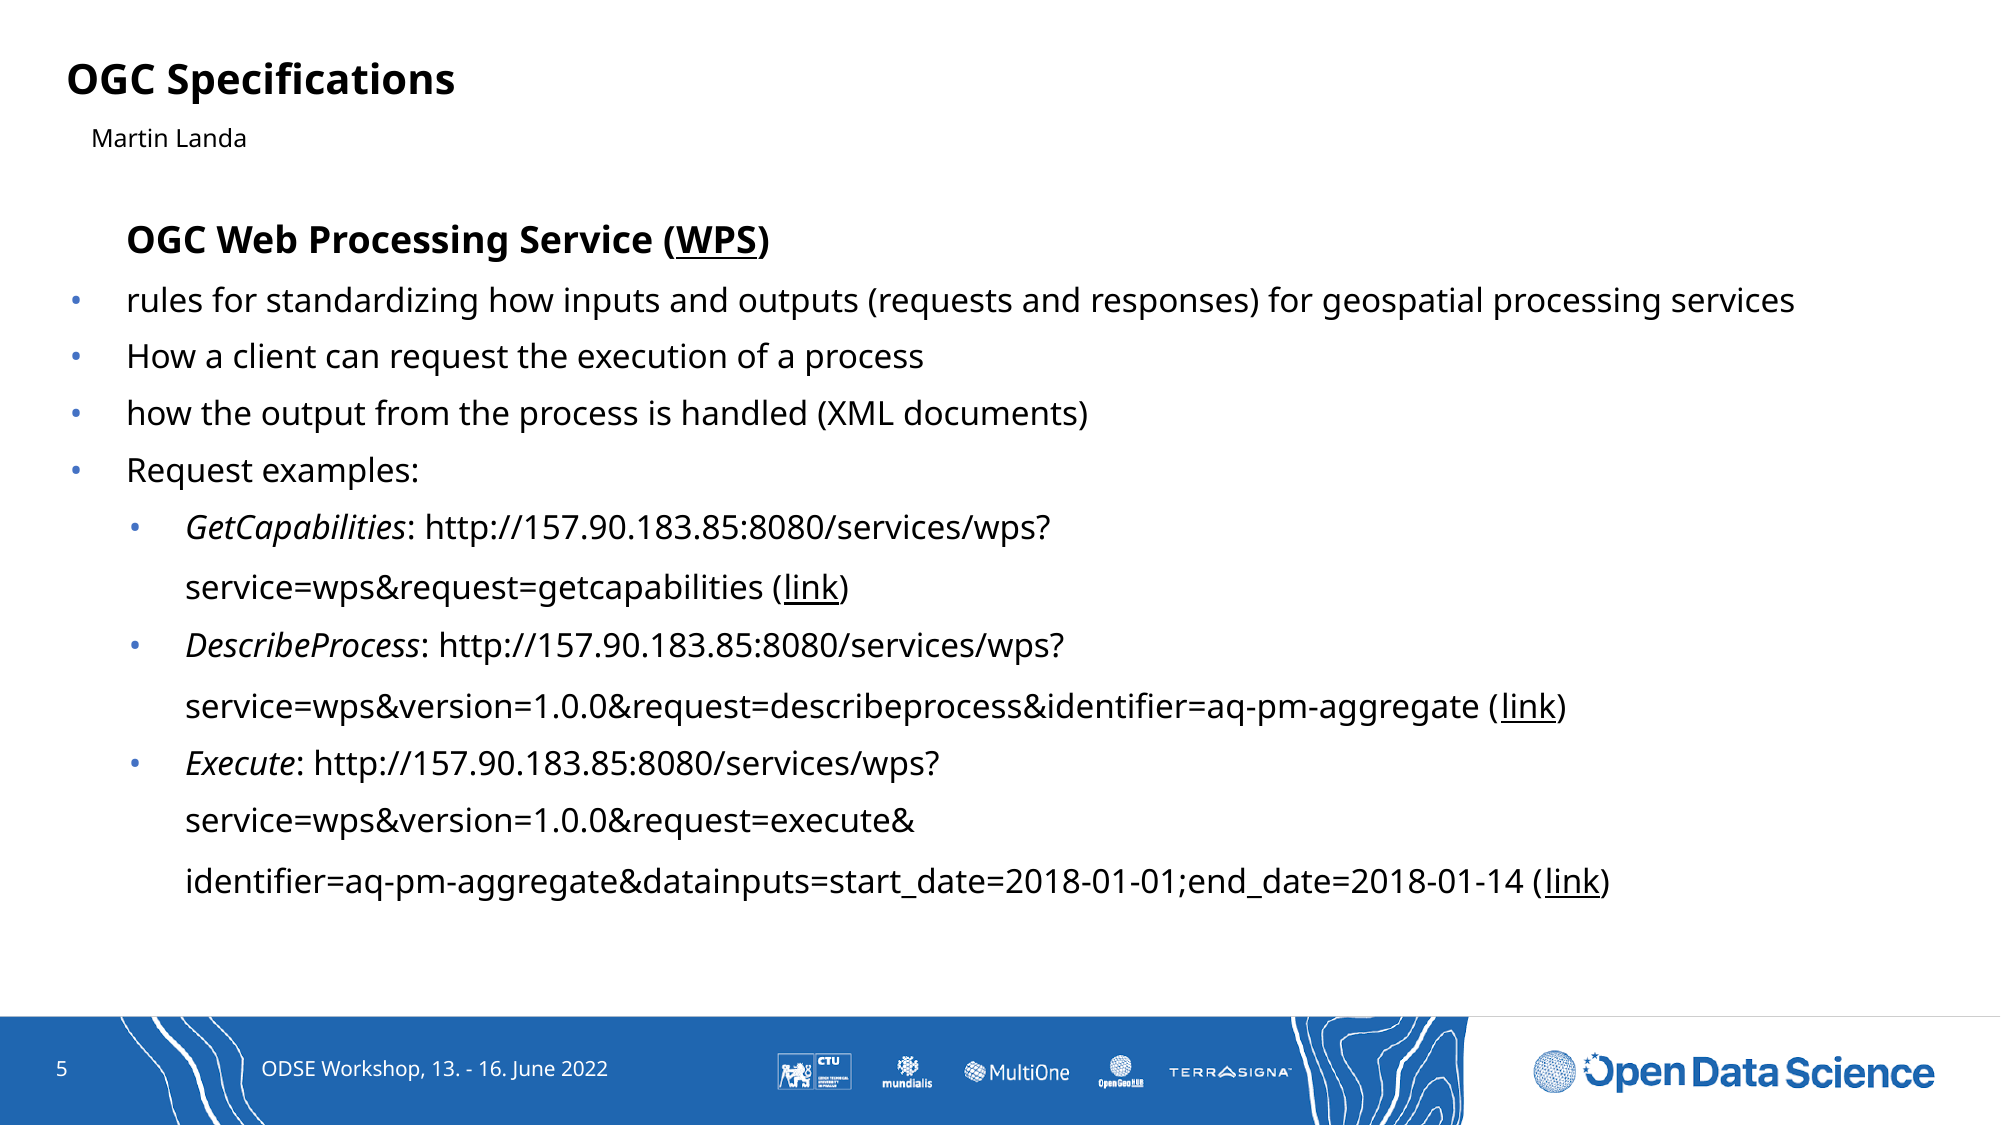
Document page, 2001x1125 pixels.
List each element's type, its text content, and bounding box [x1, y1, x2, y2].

title OGC Specifications [51, 50, 1345, 112]
subtitle Martin Landa [51, 118, 1345, 166]
footer ODSE Workshop, 13. - 16. June 2022 [246, 1047, 777, 1108]
slide_number <number> [40, 1047, 174, 1108]
list OGC Web Processing Service (WPS) rules for standardizing how inputs and outputs (requests and responses) for geospatial processing services How a client can request the execution of a process how the output from the process is handled (XML documents) Request examples: GetCapabilities: http://157.90.183.85:8080/services/wps? service=wps&request=getcapabilities (link) DescribeProcess: http://157.90.183.85:8080/services/wps? service=wps&version=1.0.0&request=describeprocess&identifier=aq-pm-aggregate (link) Execute: http://157.90.183.85:8080/services/wps? service=wps&version=1.0.0&request=execute& identifier=aq-pm-aggregate&datainputs=start_date=2018-01-01;end_date=2018-01-14 (link) [51, 209, 1933, 993]
picture [0, 0, 2001, 1125]
